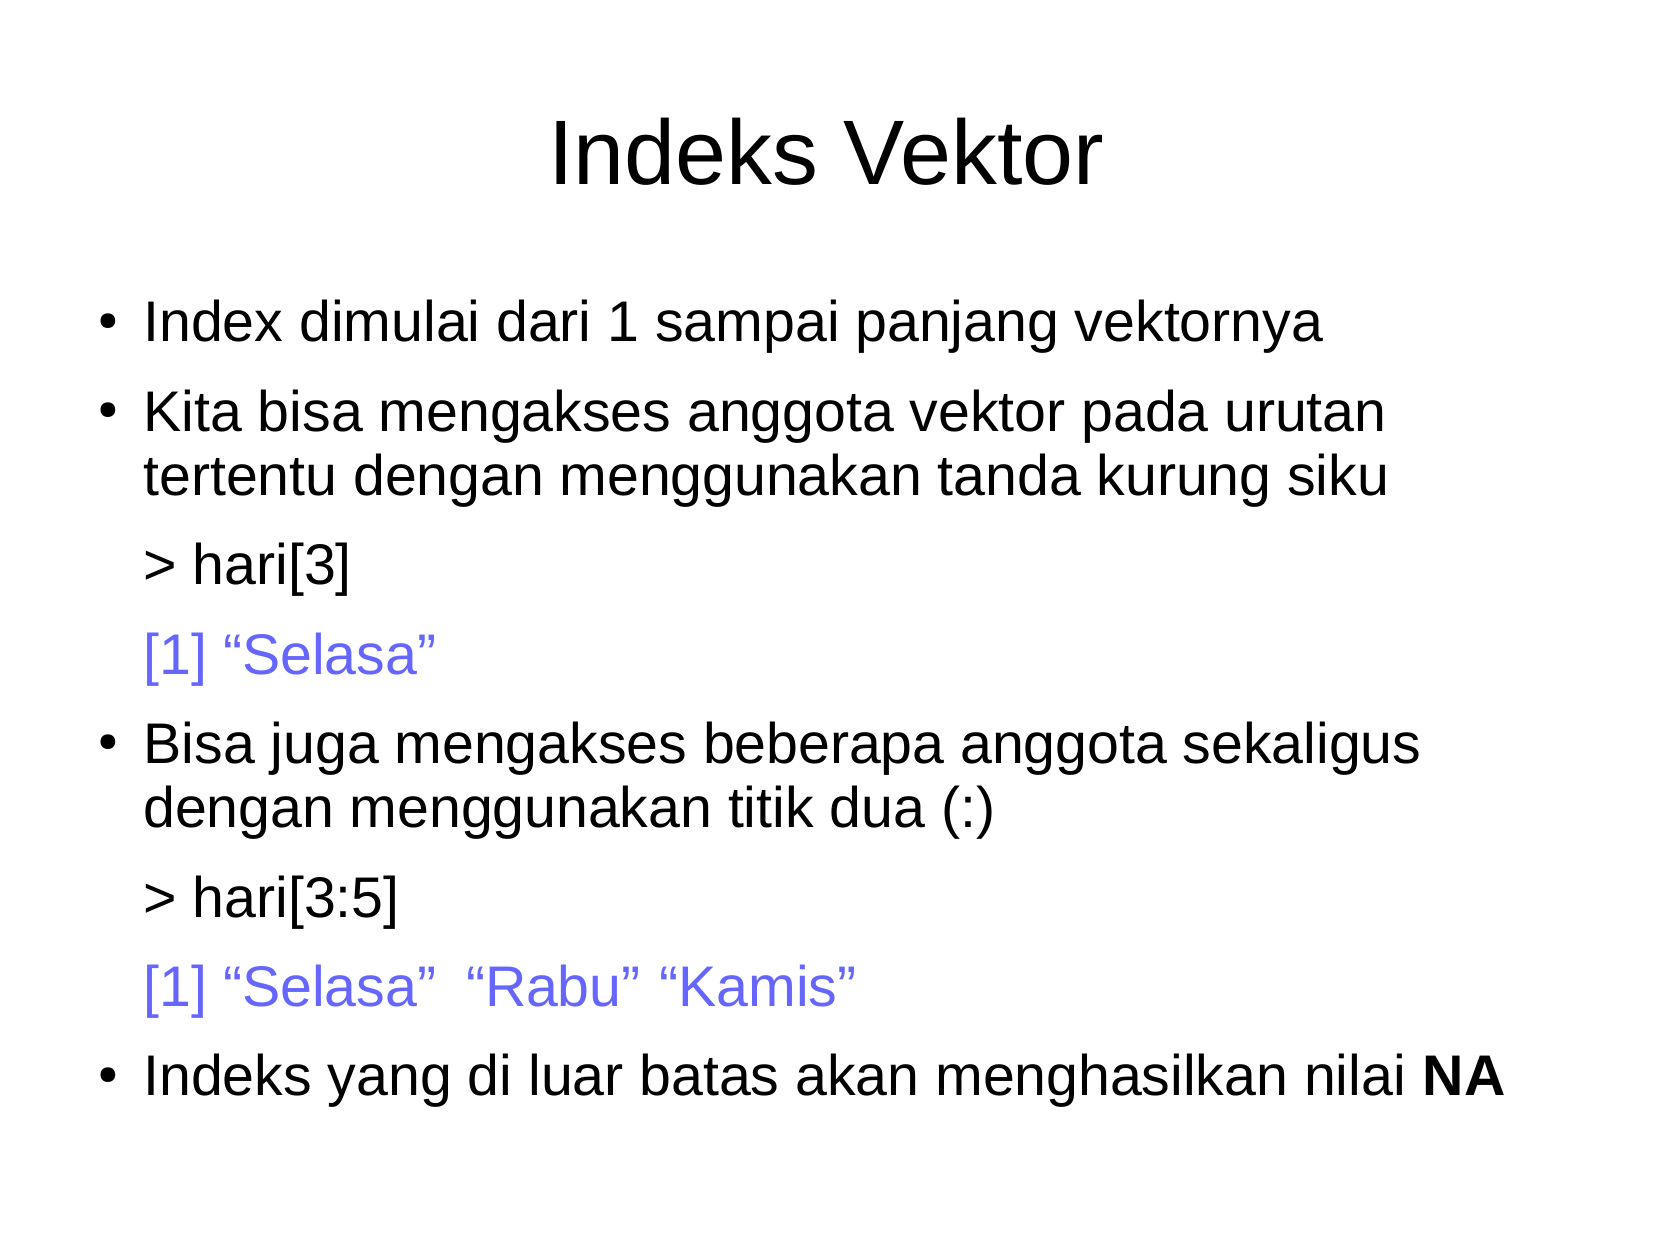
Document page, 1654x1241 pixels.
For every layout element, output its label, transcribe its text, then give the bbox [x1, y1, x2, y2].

list Index dimulai dari 1 sampai panjang vektornya Kita bisa mengakses anggota vektor pada urutan tertentu dengan menggunakan tanda kurung siku > hari[3] [1] “Selasa” Bisa juga mengakses beberapa anggota sekaligus dengan menggunakan titik dua (:) > hari[3:5] [1] “Selasa” “Rabu” “Kamis” Indeks yang di luar batas akan menghasilkan nilai NA [82, 290, 1571, 1111]
title Indeks Vektor [82, 49, 1571, 257]
